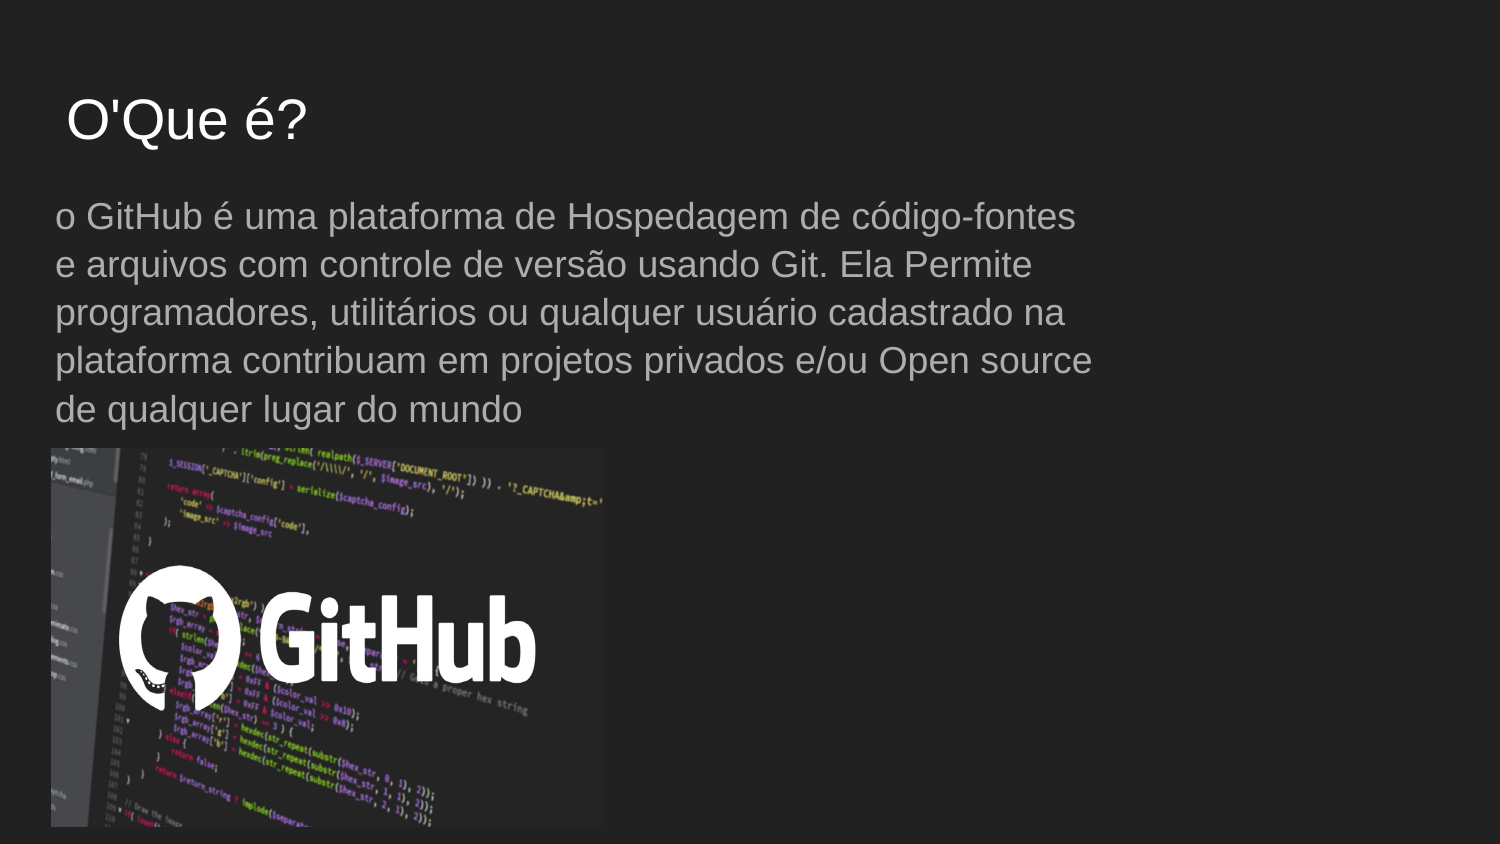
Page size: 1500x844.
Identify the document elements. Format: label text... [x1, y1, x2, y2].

list o GitHub é uma plataforma de Hospedagem de código-fontes e arquivos com controle de versão usando Git. Ela Permite programadores, utilitários ou qualquer usuário cadastrado na plataforma contribuam em projetos privados e/ou Open source de qualquer lugar do mundo [40, 173, 1128, 735]
title O'Que é? [51, 72, 1449, 167]
picture [51, 448, 603, 827]
